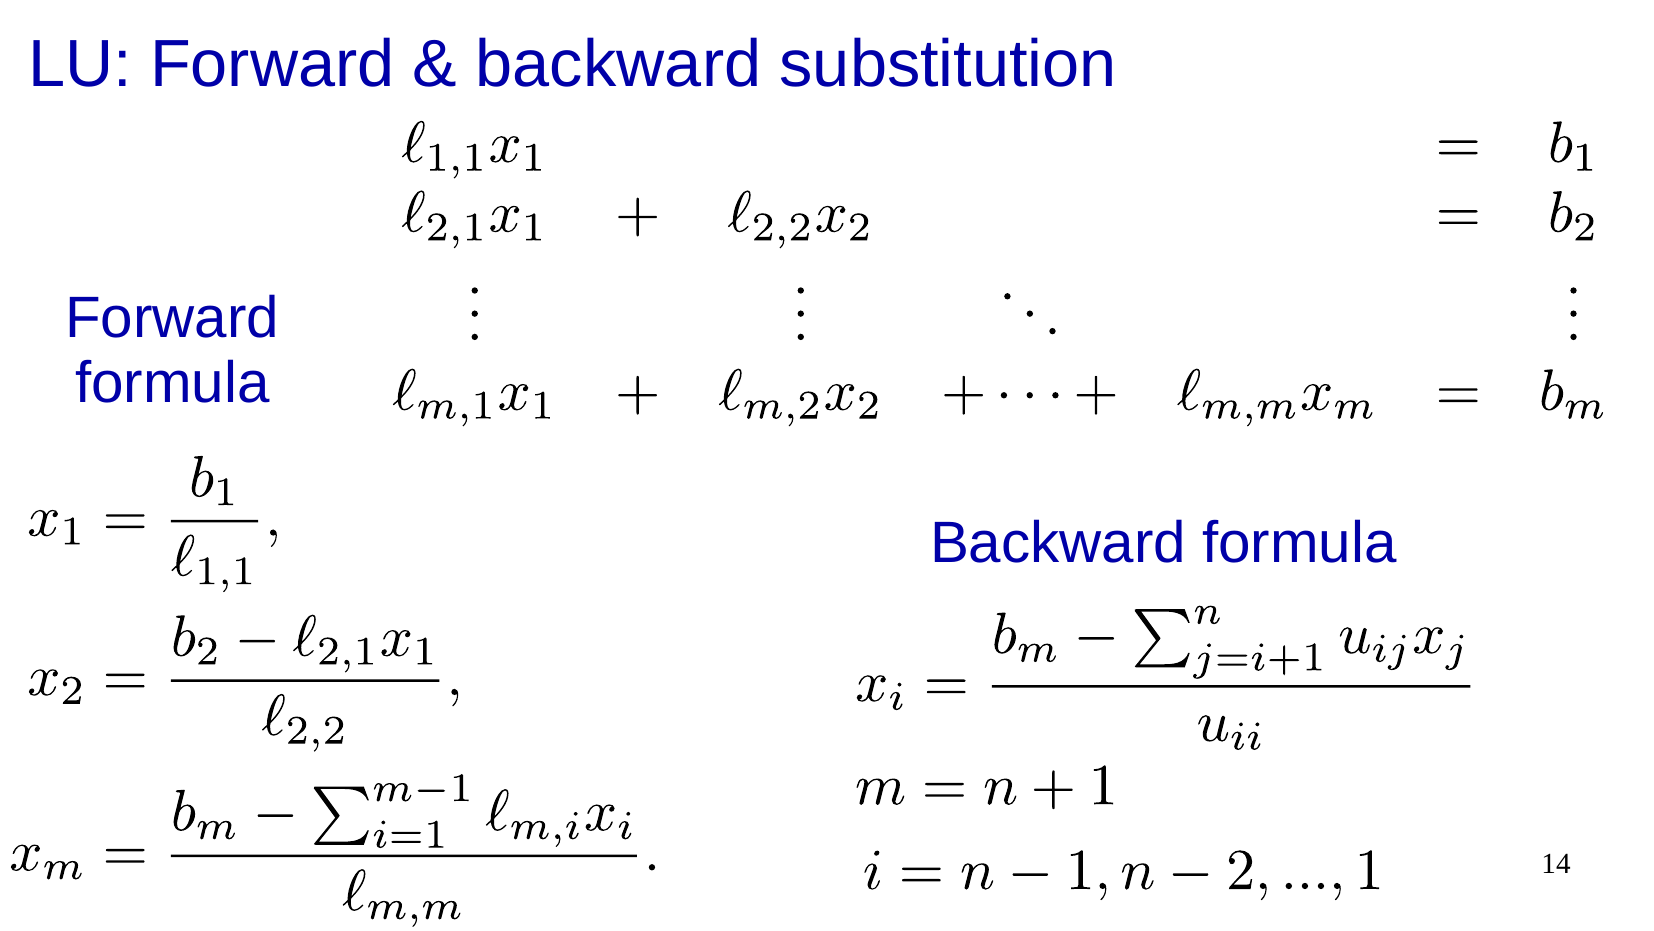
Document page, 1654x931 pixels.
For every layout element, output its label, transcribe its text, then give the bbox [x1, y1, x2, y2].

text_box [9, 455, 661, 927]
text_box [854, 765, 1118, 810]
text_box [855, 605, 1471, 751]
text_box [392, 120, 1606, 427]
list Forward formula [30, 285, 316, 421]
title LU: Forward & backward substitution [28, 21, 1626, 106]
text_box [862, 850, 1384, 901]
list Backward formula [930, 510, 1411, 601]
